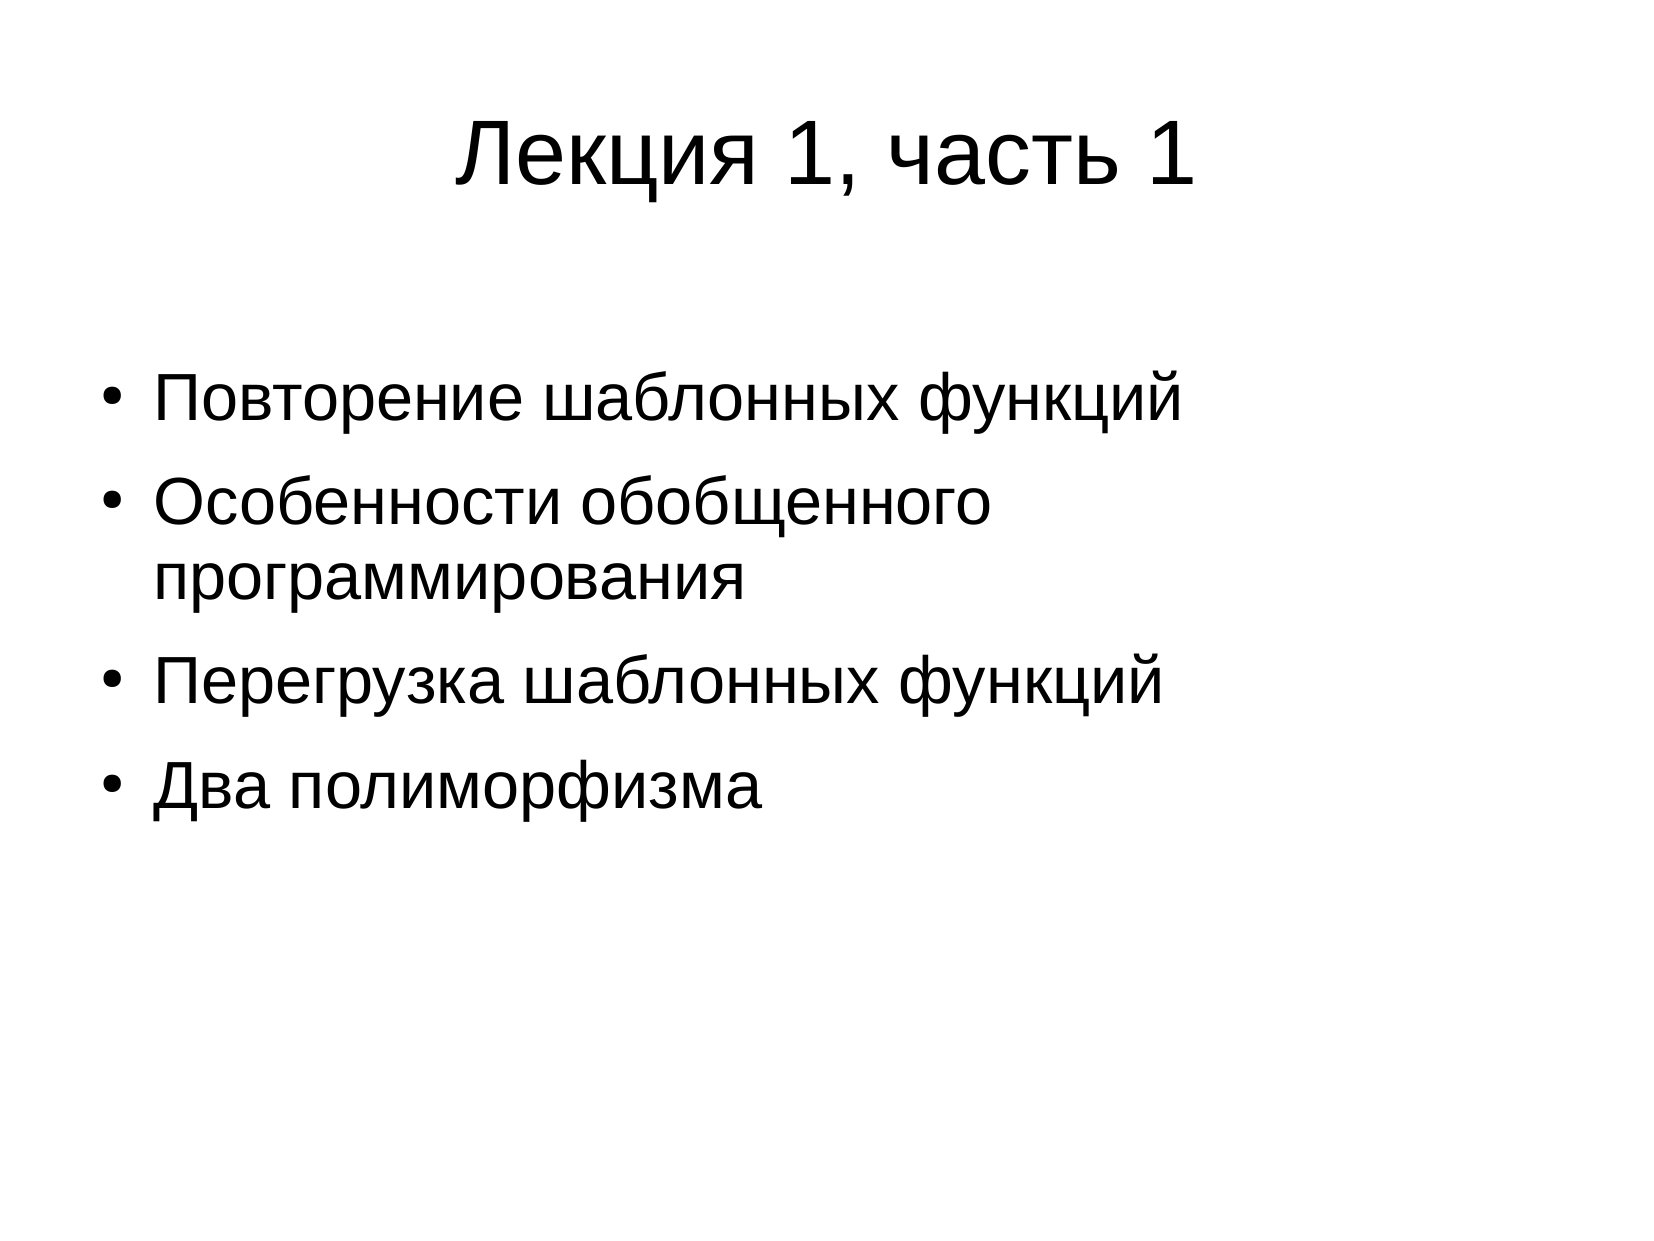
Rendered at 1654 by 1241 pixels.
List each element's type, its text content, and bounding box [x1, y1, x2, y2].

list Повторение шаблонных функций Особенности обобщенного программирования Перегрузка шаблонных функций Два полиморфизма [82, 360, 1571, 1080]
title Лекция 1, часть 1 [82, 49, 1571, 257]
